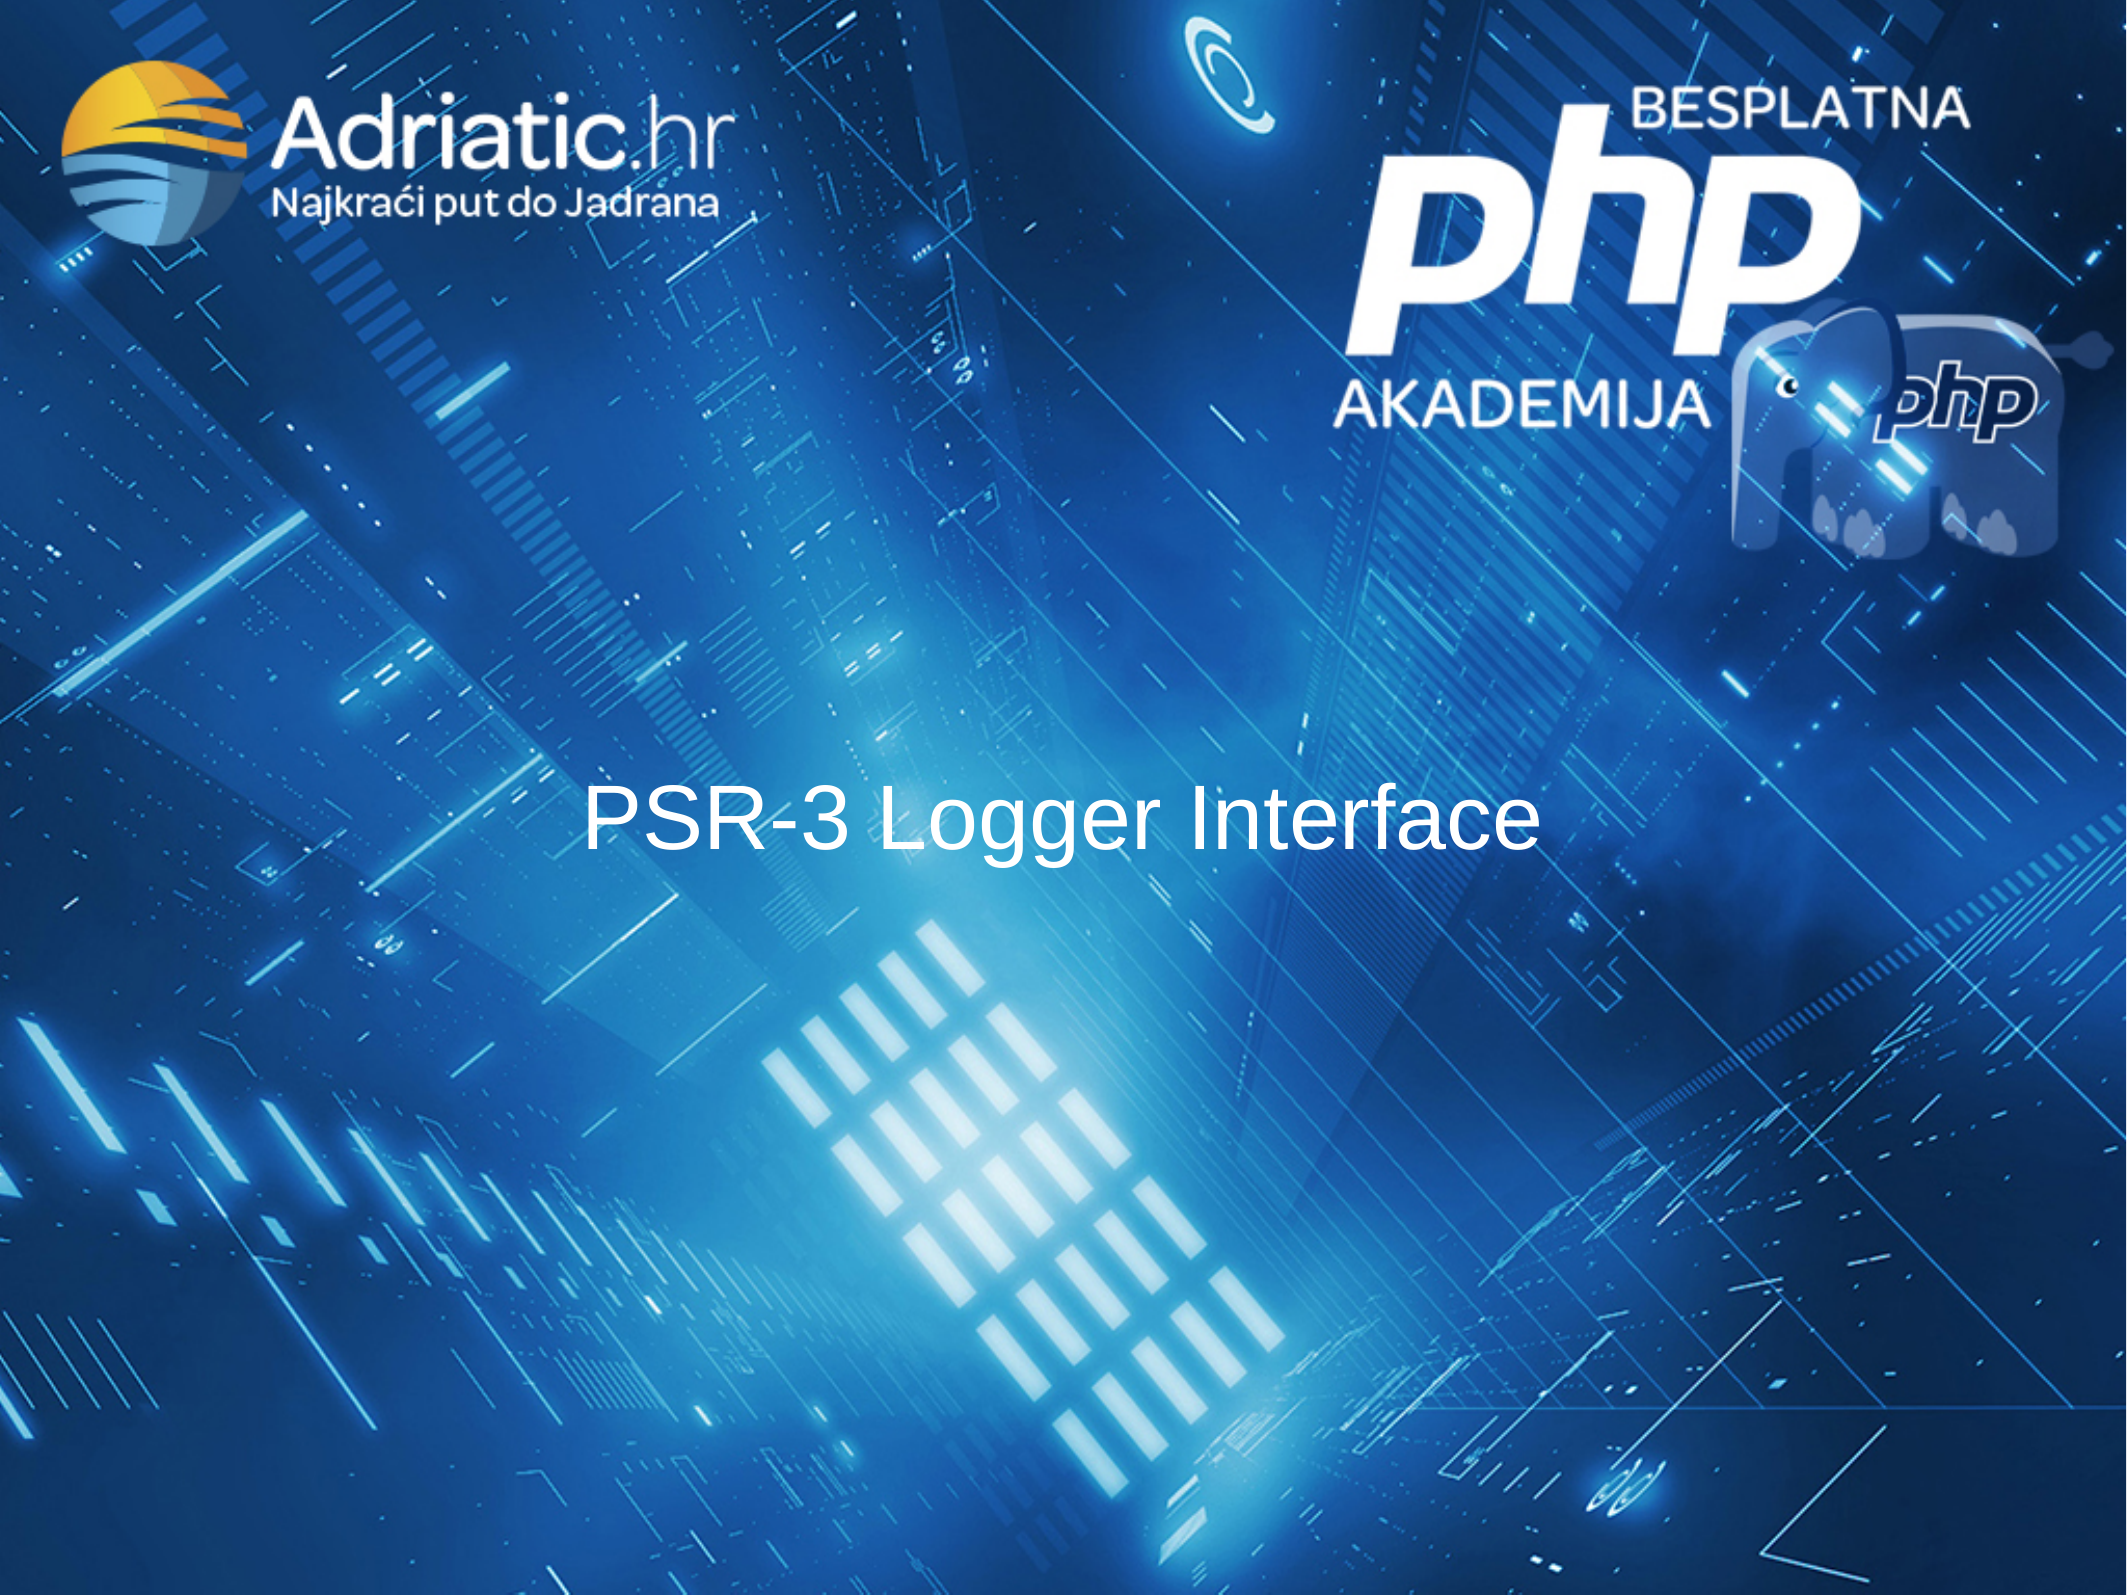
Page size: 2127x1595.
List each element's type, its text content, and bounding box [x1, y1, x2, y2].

title PSR-3 Logger Interface [106, 685, 2020, 952]
picture [0, 0, 2127, 1595]
